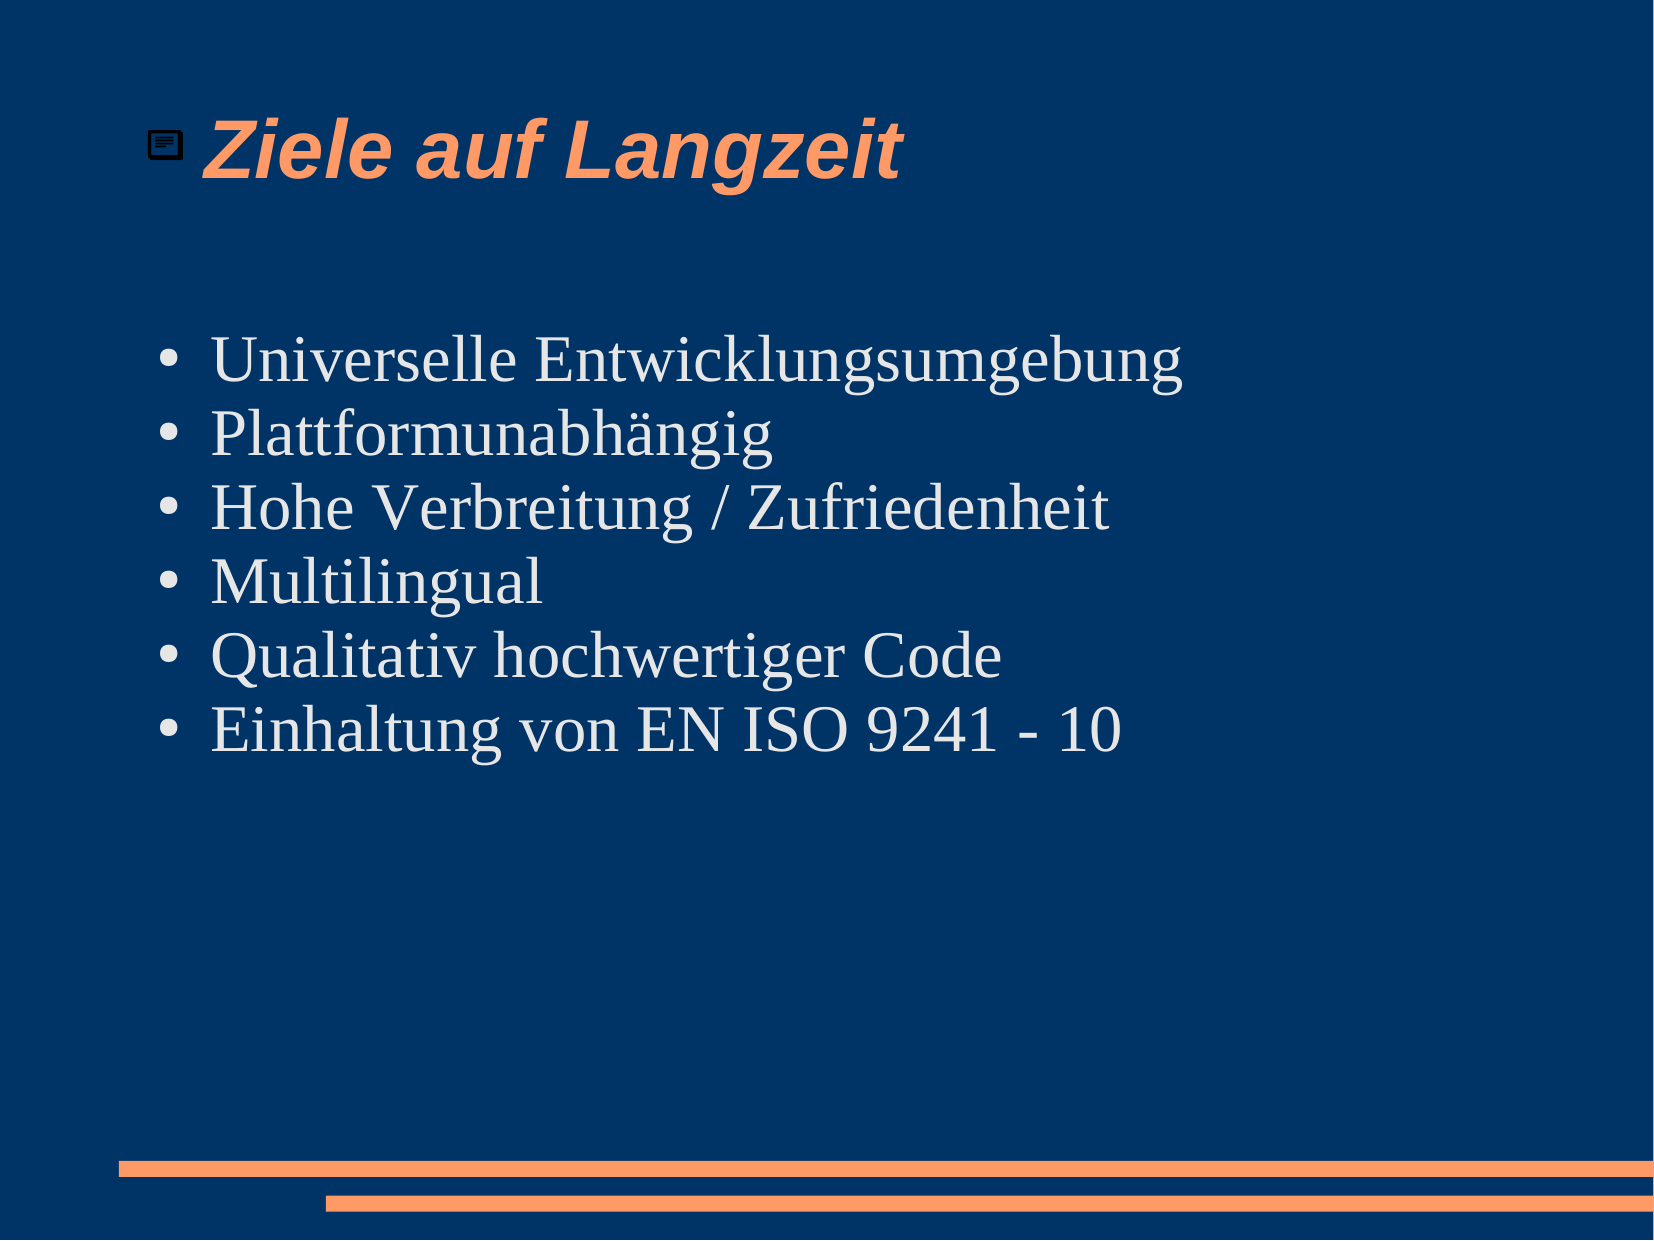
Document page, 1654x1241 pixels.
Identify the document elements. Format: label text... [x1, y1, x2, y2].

list Universelle Entwicklungsumgebung Plattformunabhängig Hohe Verbreitung / Zufriedenheit Multilingual Qualitativ hochwertiger Code Einhaltung von EN ISO 9241 - 10 [121, 322, 1561, 1133]
title Ziele auf Langzeit [121, 46, 1534, 254]
